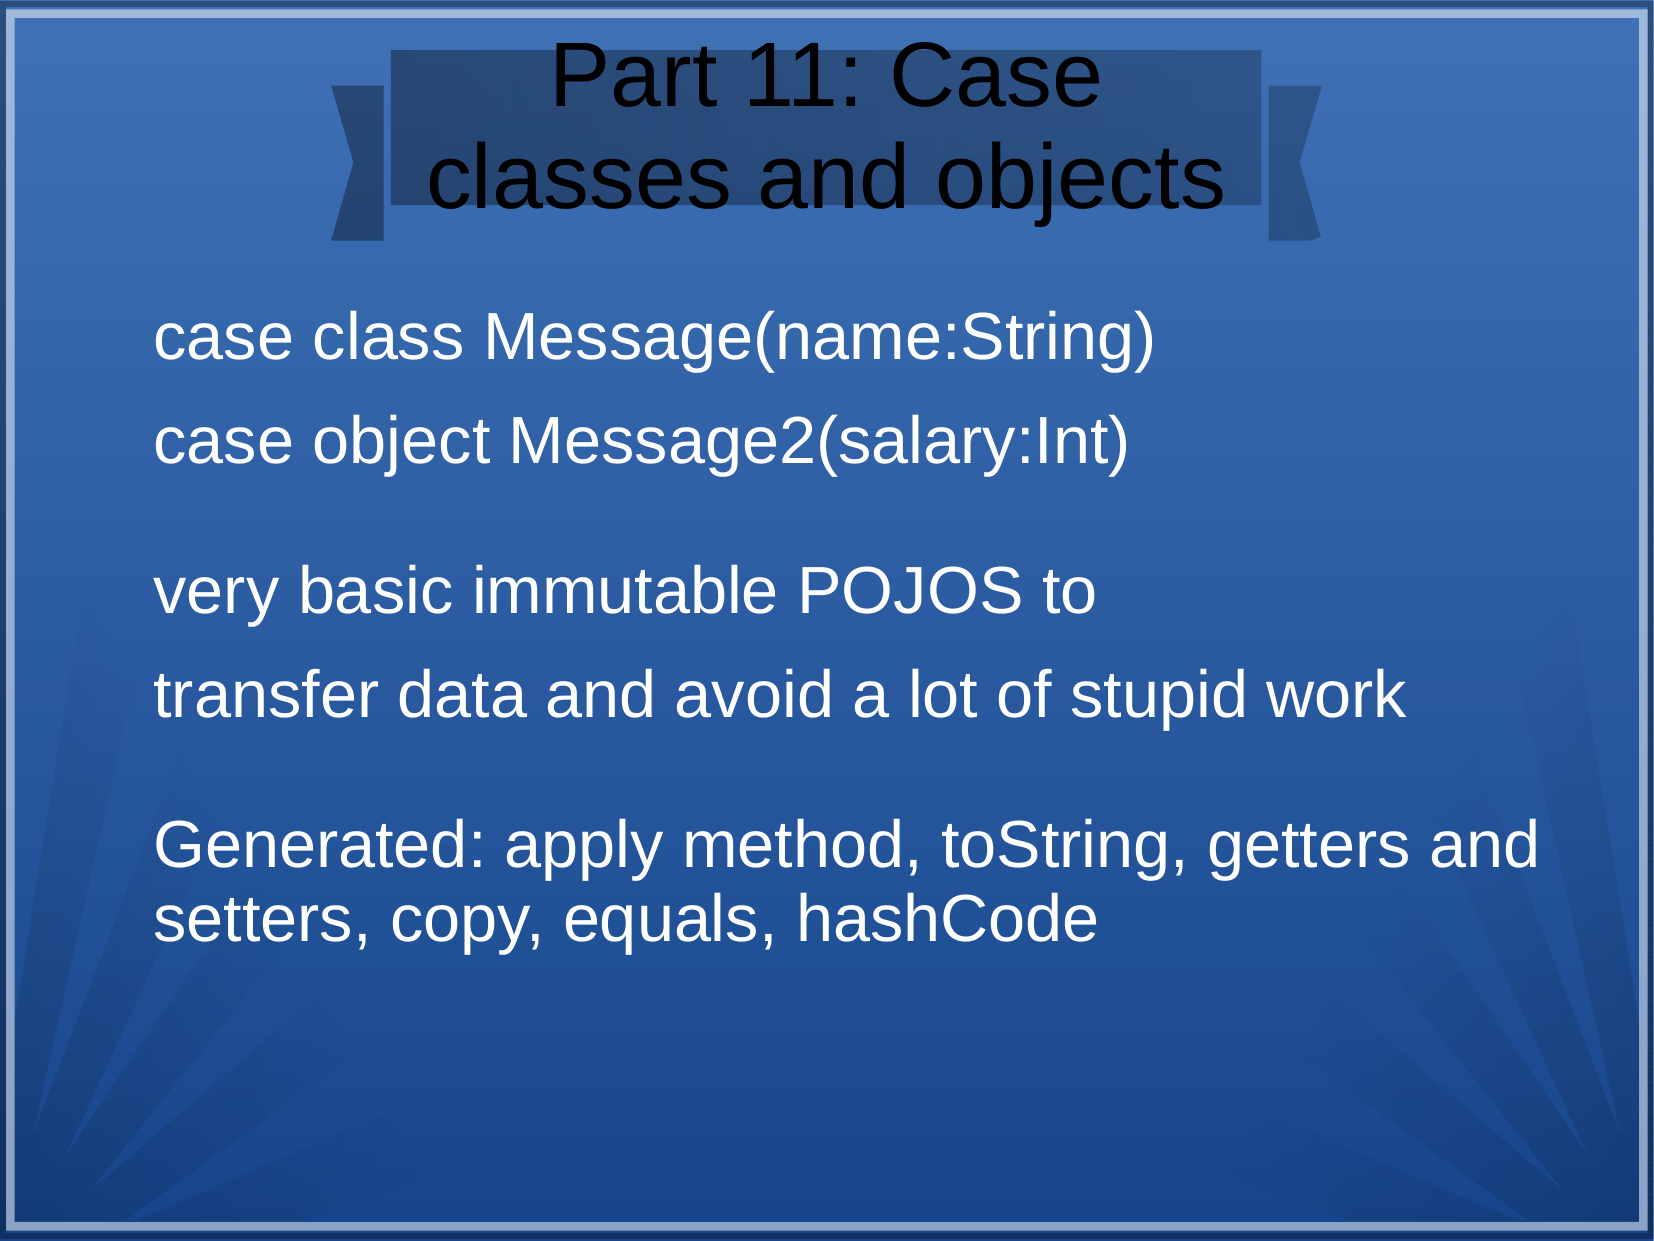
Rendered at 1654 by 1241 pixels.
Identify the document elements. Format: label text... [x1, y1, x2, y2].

title Part 11: Case classes and objects [389, 23, 1264, 229]
list case class Message(name:String) case object Message2(salary:Int) very basic immutable POJOS to transfer data and avoid a lot of stupid work Generated: apply method, toString, getters and setters, copy, equals, hashCode [82, 299, 1571, 1241]
